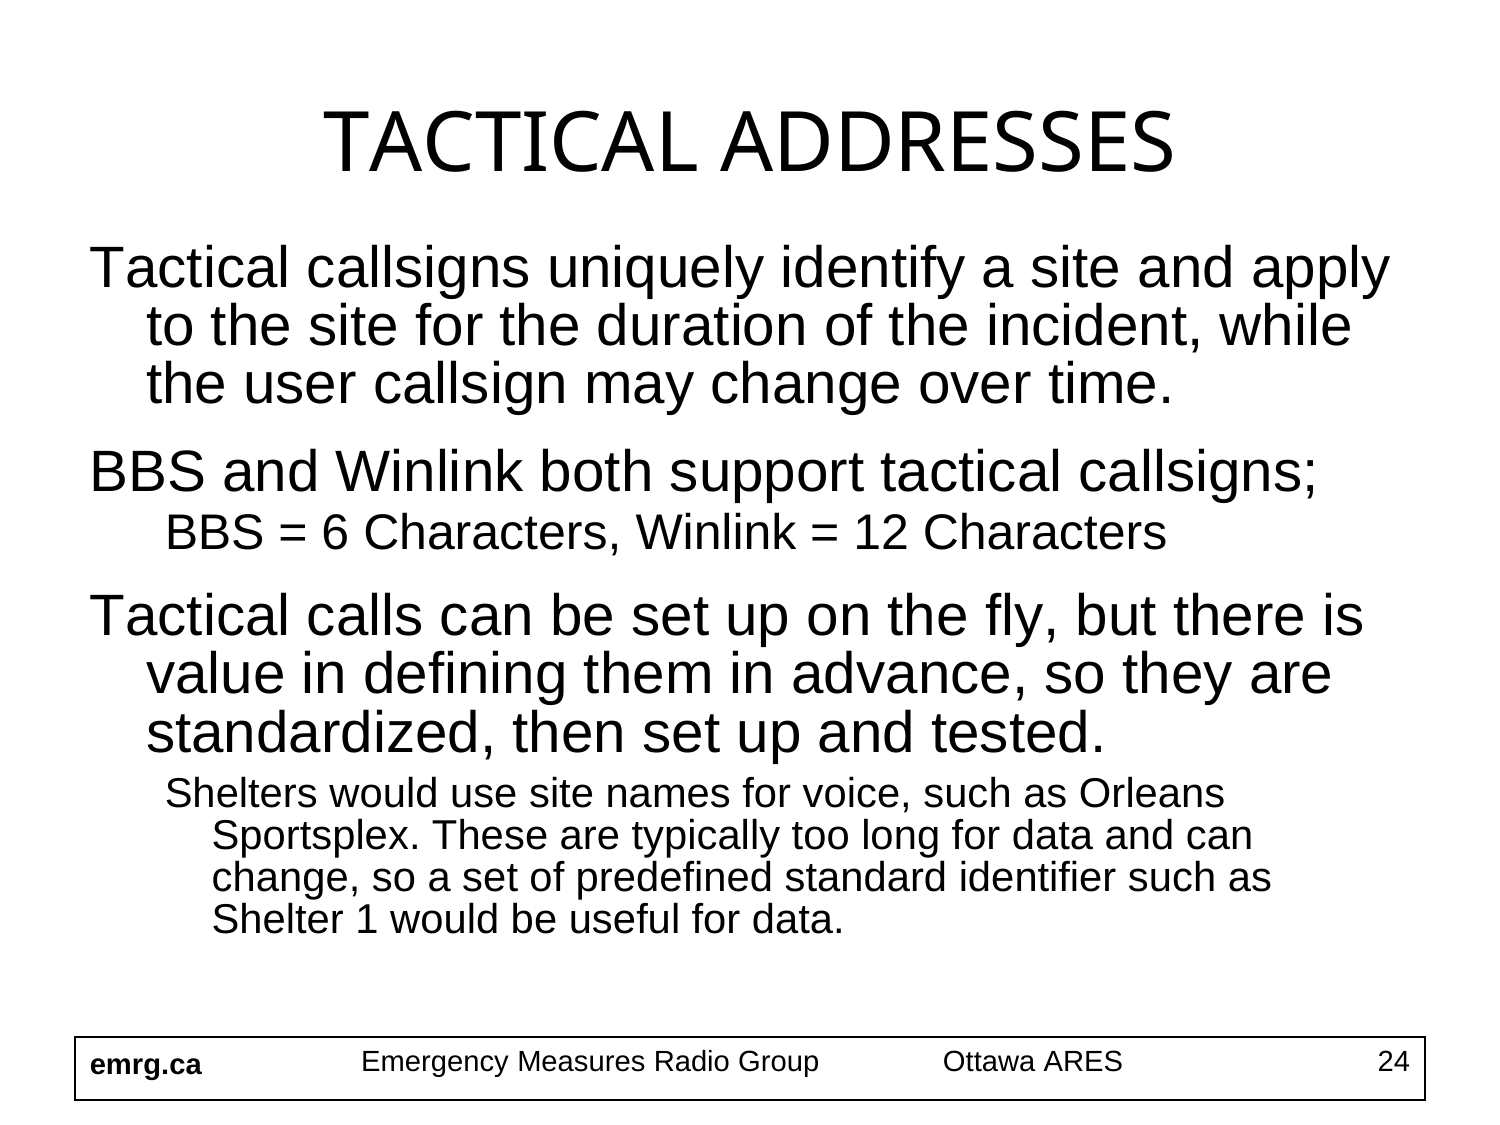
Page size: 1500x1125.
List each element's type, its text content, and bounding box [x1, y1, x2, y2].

title TACTICAL ADDRESSES [75, 45, 1426, 232]
list Tactical callsigns uniquely identify a site and apply to the site for the duration of the incident, while the user callsign may change over time. BBS and Winlink both support tactical callsigns; BBS = 6 Characters, Winlink = 12 Characters Tactical calls can be set up on the fly, but there is value in defining them in advance, so they are standardized, then set up and tested. Shelters would use site names for voice, such as Orleans Sportsplex. These are typically too long for data and can change, so a set of predefined standard identifier such as Shelter 1 would be useful for data. [75, 232, 1426, 998]
